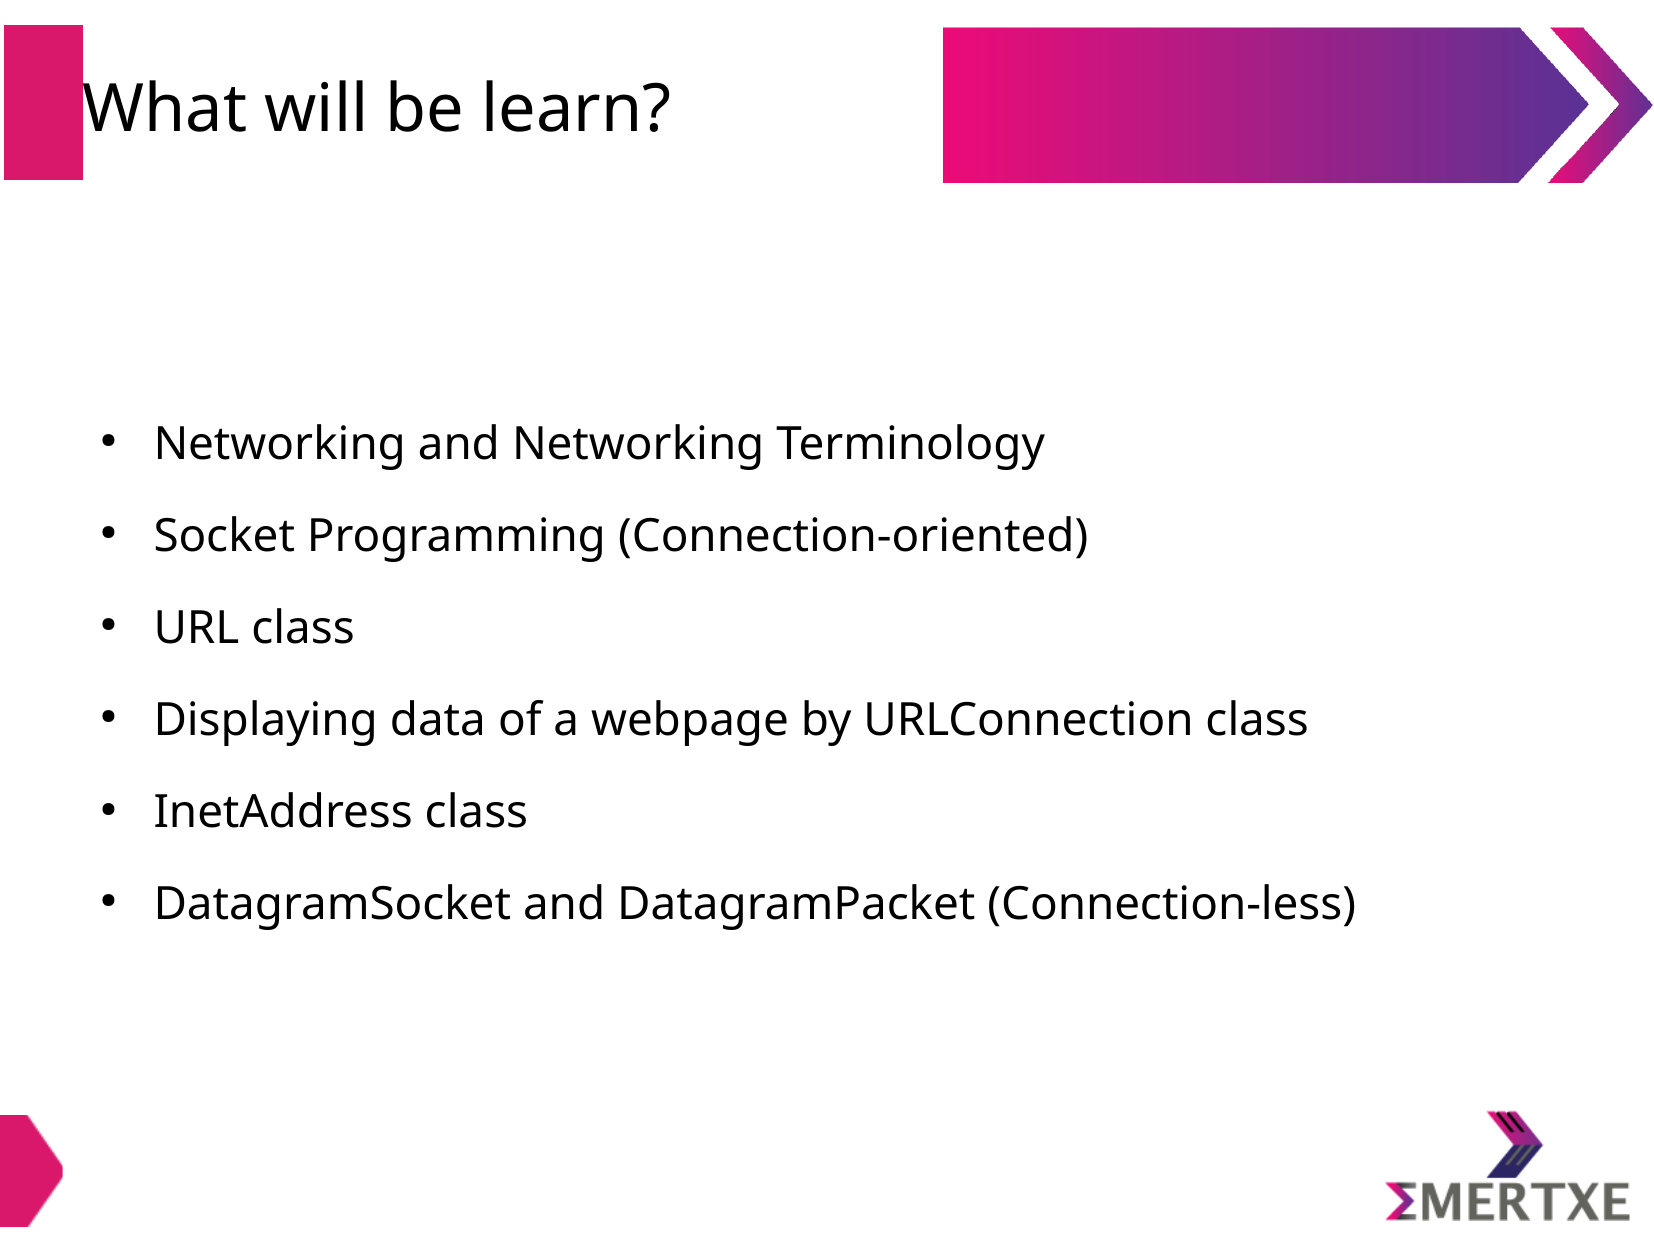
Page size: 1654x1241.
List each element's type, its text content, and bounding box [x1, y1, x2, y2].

picture [1571, 27, 1653, 183]
picture [1385, 1107, 1631, 1221]
title What will be learn? [82, 2, 1571, 210]
list Networking and Networking Terminology Socket Programming (Connection-oriented) URL class Displaying data of a webpage by URLConnection class InetAddress class DatagramSocket and DatagramPacket (Connection-less) [82, 290, 1571, 1010]
